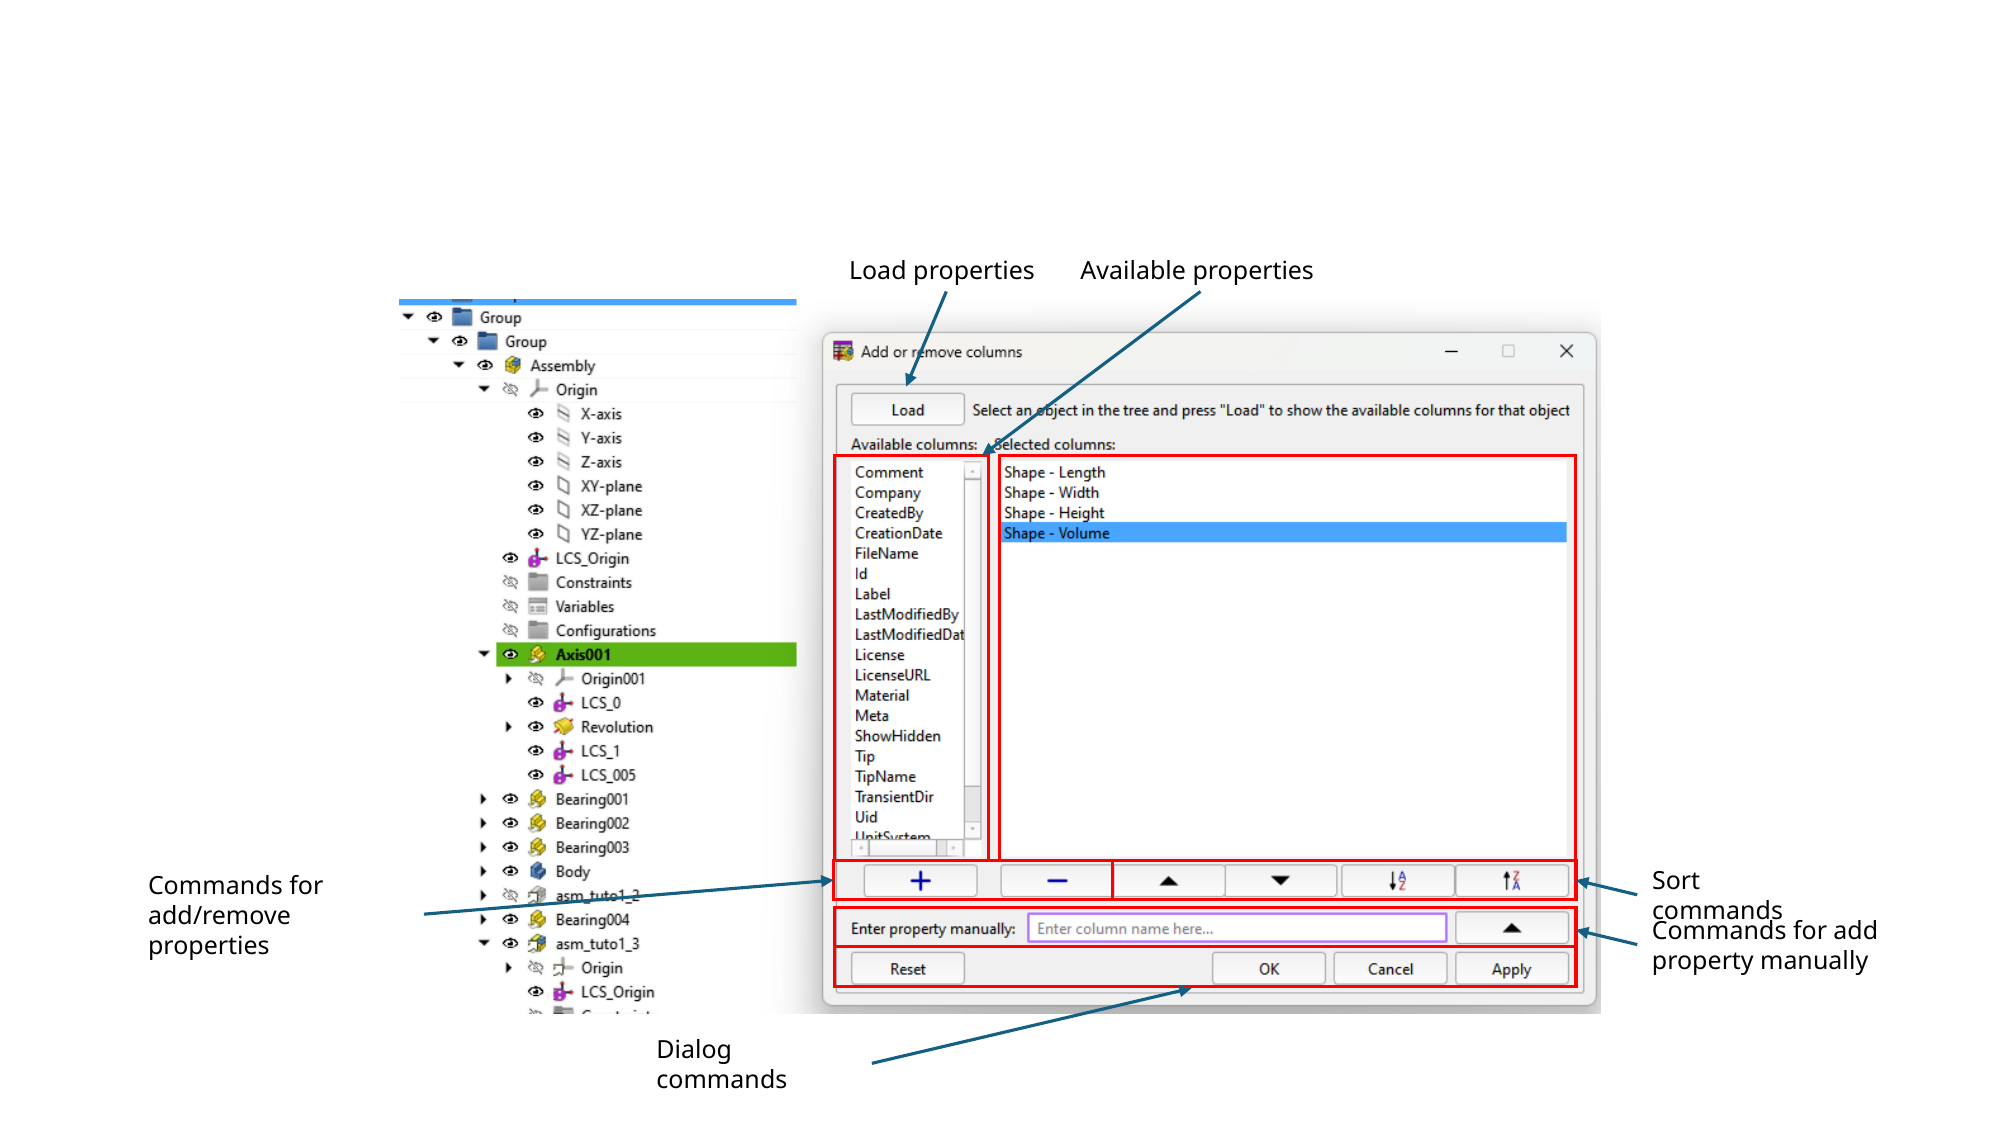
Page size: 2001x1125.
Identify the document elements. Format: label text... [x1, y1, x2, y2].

picture [1093, 933, 1601, 1014]
text_box Load properties [834, 246, 1059, 292]
picture [836, 948, 1574, 985]
picture [836, 909, 1574, 945]
picture [399, 882, 1601, 1014]
picture [399, 299, 1186, 912]
picture [835, 862, 1111, 898]
text_box Commands for add/remove properties [133, 861, 424, 967]
text_box Sort commands [1637, 857, 1849, 907]
text_box Commands for add property manually [1637, 907, 1929, 982]
picture [1001, 457, 1574, 859]
text_box Available properties [1065, 246, 1336, 292]
picture [836, 457, 987, 859]
picture [990, 299, 1601, 884]
text_box Dialog commands [641, 1025, 872, 1101]
picture [1114, 862, 1574, 898]
